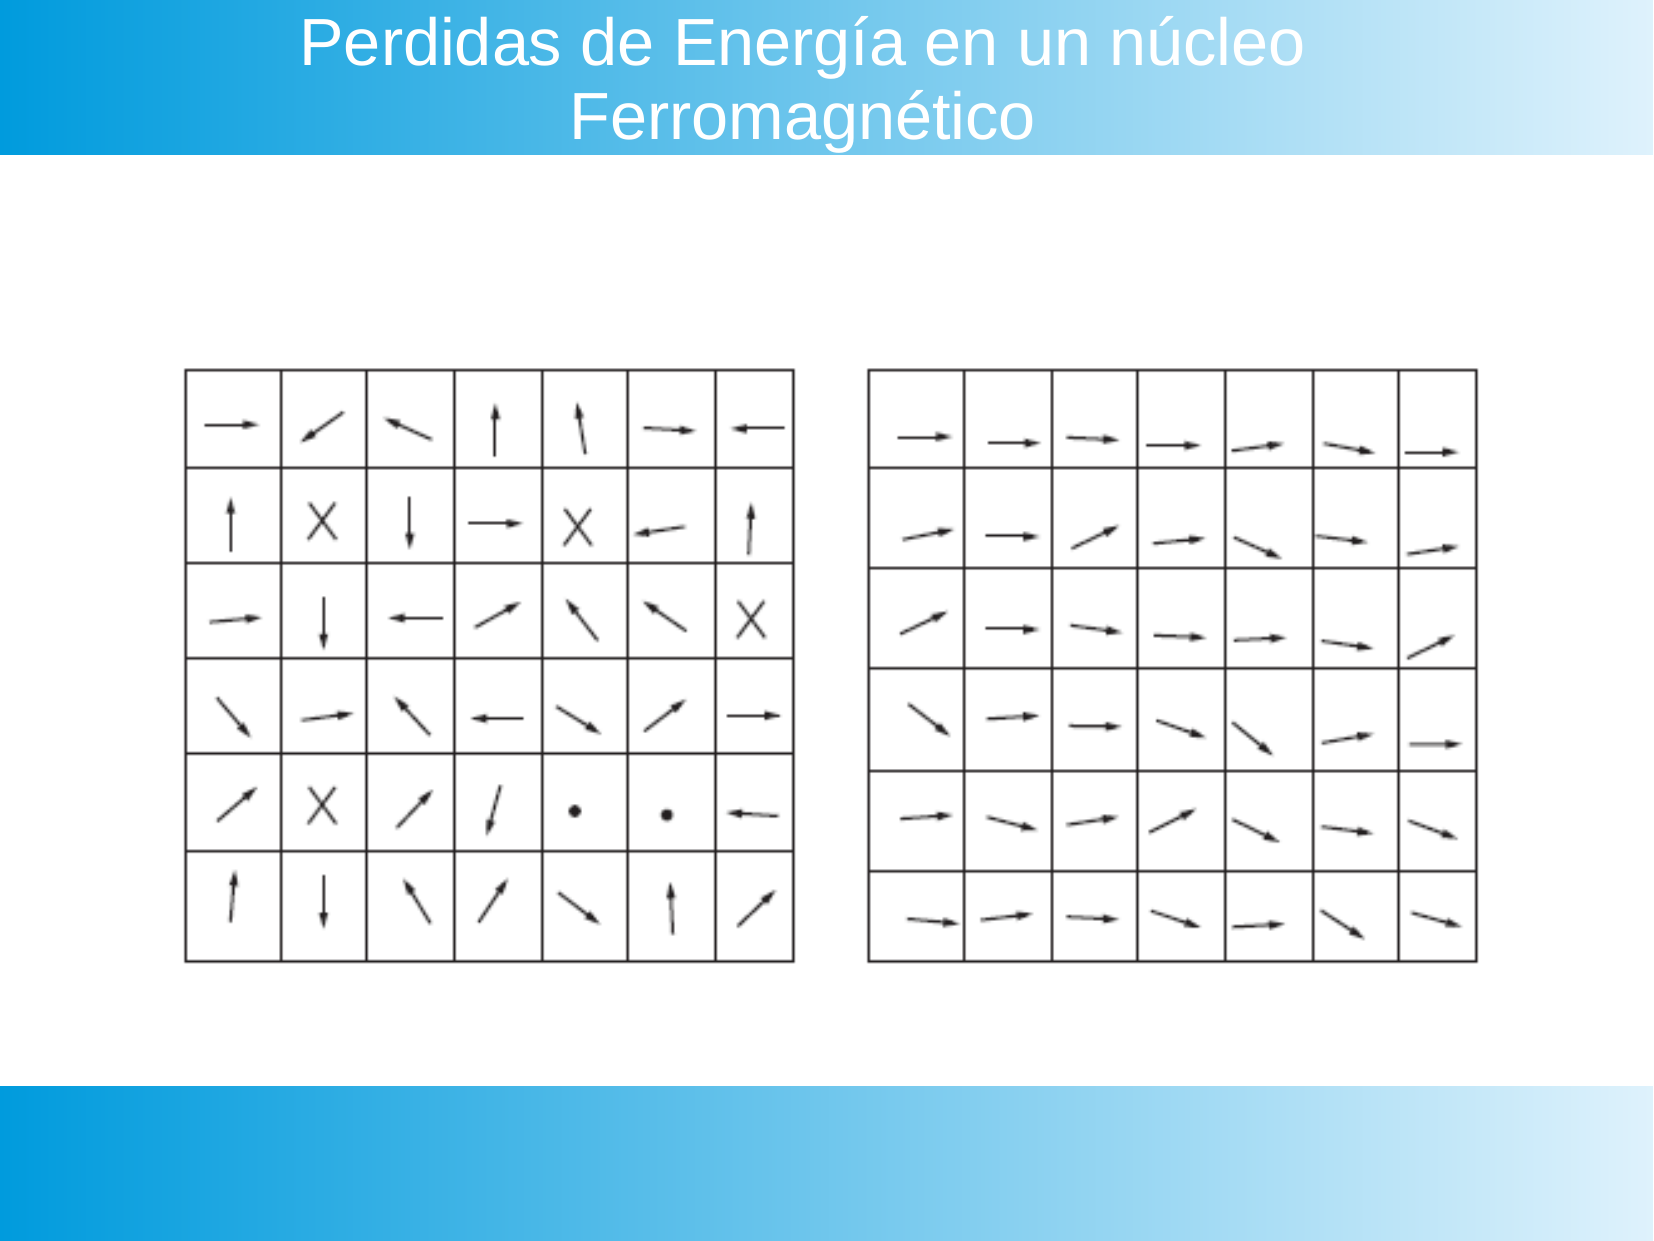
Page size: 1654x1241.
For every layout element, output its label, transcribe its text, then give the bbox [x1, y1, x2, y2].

picture [135, 307, 1501, 976]
title Perdidas de Energía en un núcleo Ferromagnético [59, 4, 1548, 155]
